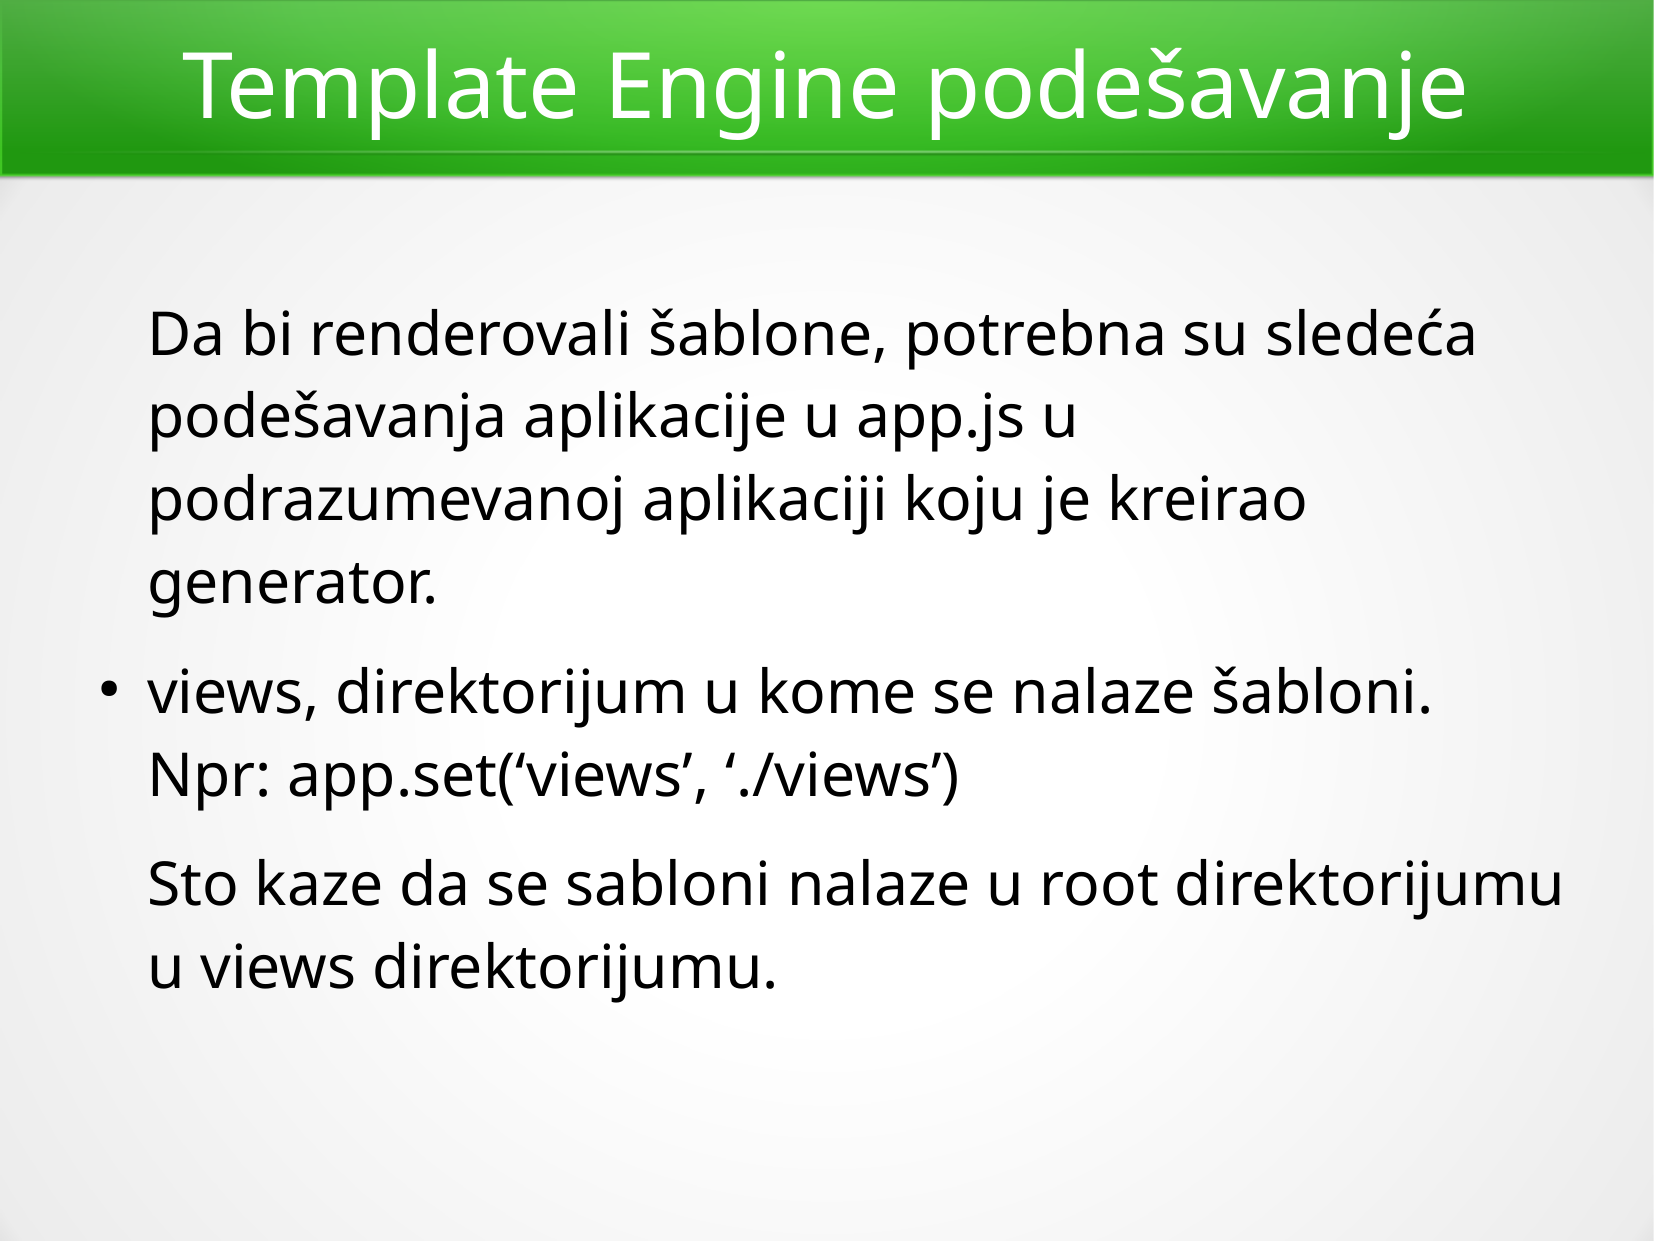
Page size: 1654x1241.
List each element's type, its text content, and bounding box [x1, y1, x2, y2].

list Da bi renderovali šablone, potrebna su sledeća podešavanja aplikacije u app.js u podrazumevanoj aplikaciji koju je kreirao generator. views, direktorijum u kome se nalaze šabloni. Npr: app.set(‘views’, ‘./views’) Sto kaze da se sabloni nalaze u root direktorijumu u views direktorijumu. [82, 290, 1571, 1010]
picture [0, 0, 1654, 1241]
title Template Engine podešavanje [82, 11, 1571, 154]
